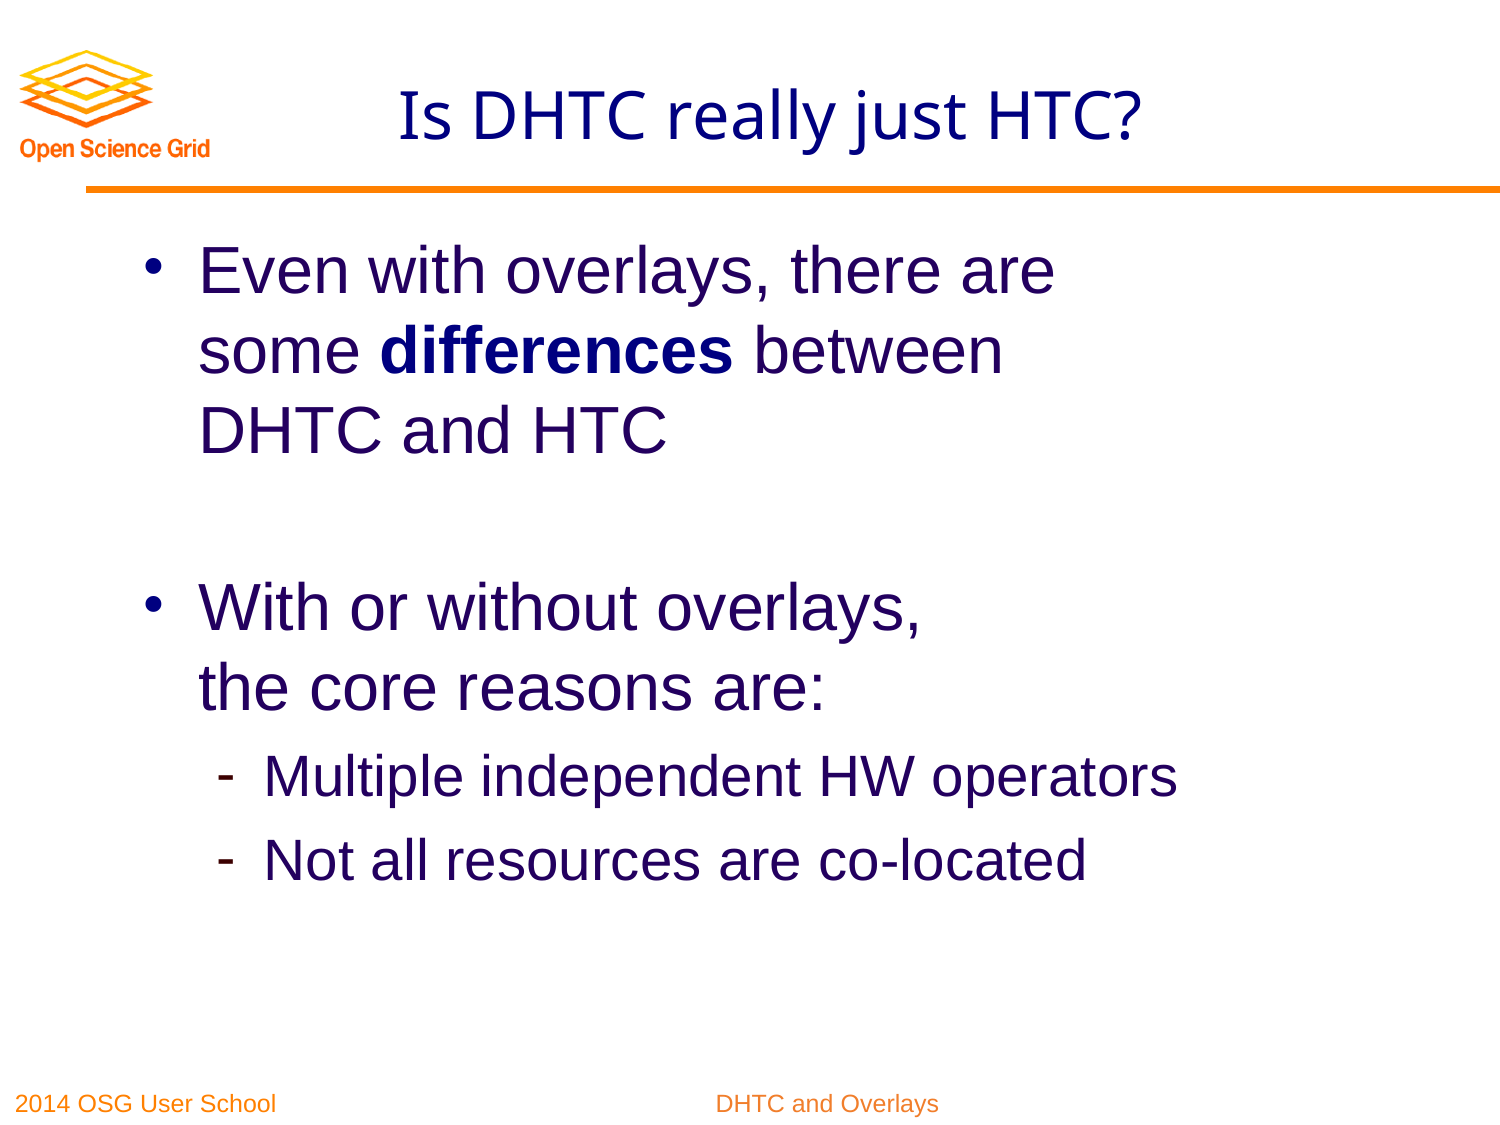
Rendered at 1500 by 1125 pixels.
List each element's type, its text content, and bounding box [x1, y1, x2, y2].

list Even with overlays, there are some differences between DHTC and HTC With or without overlays, the core reasons are: Multiple independent HW operators Not all resources are co-located [127, 218, 1403, 983]
title Is DHTC really just HTC? [201, 18, 1342, 207]
picture [0, 27, 201, 179]
